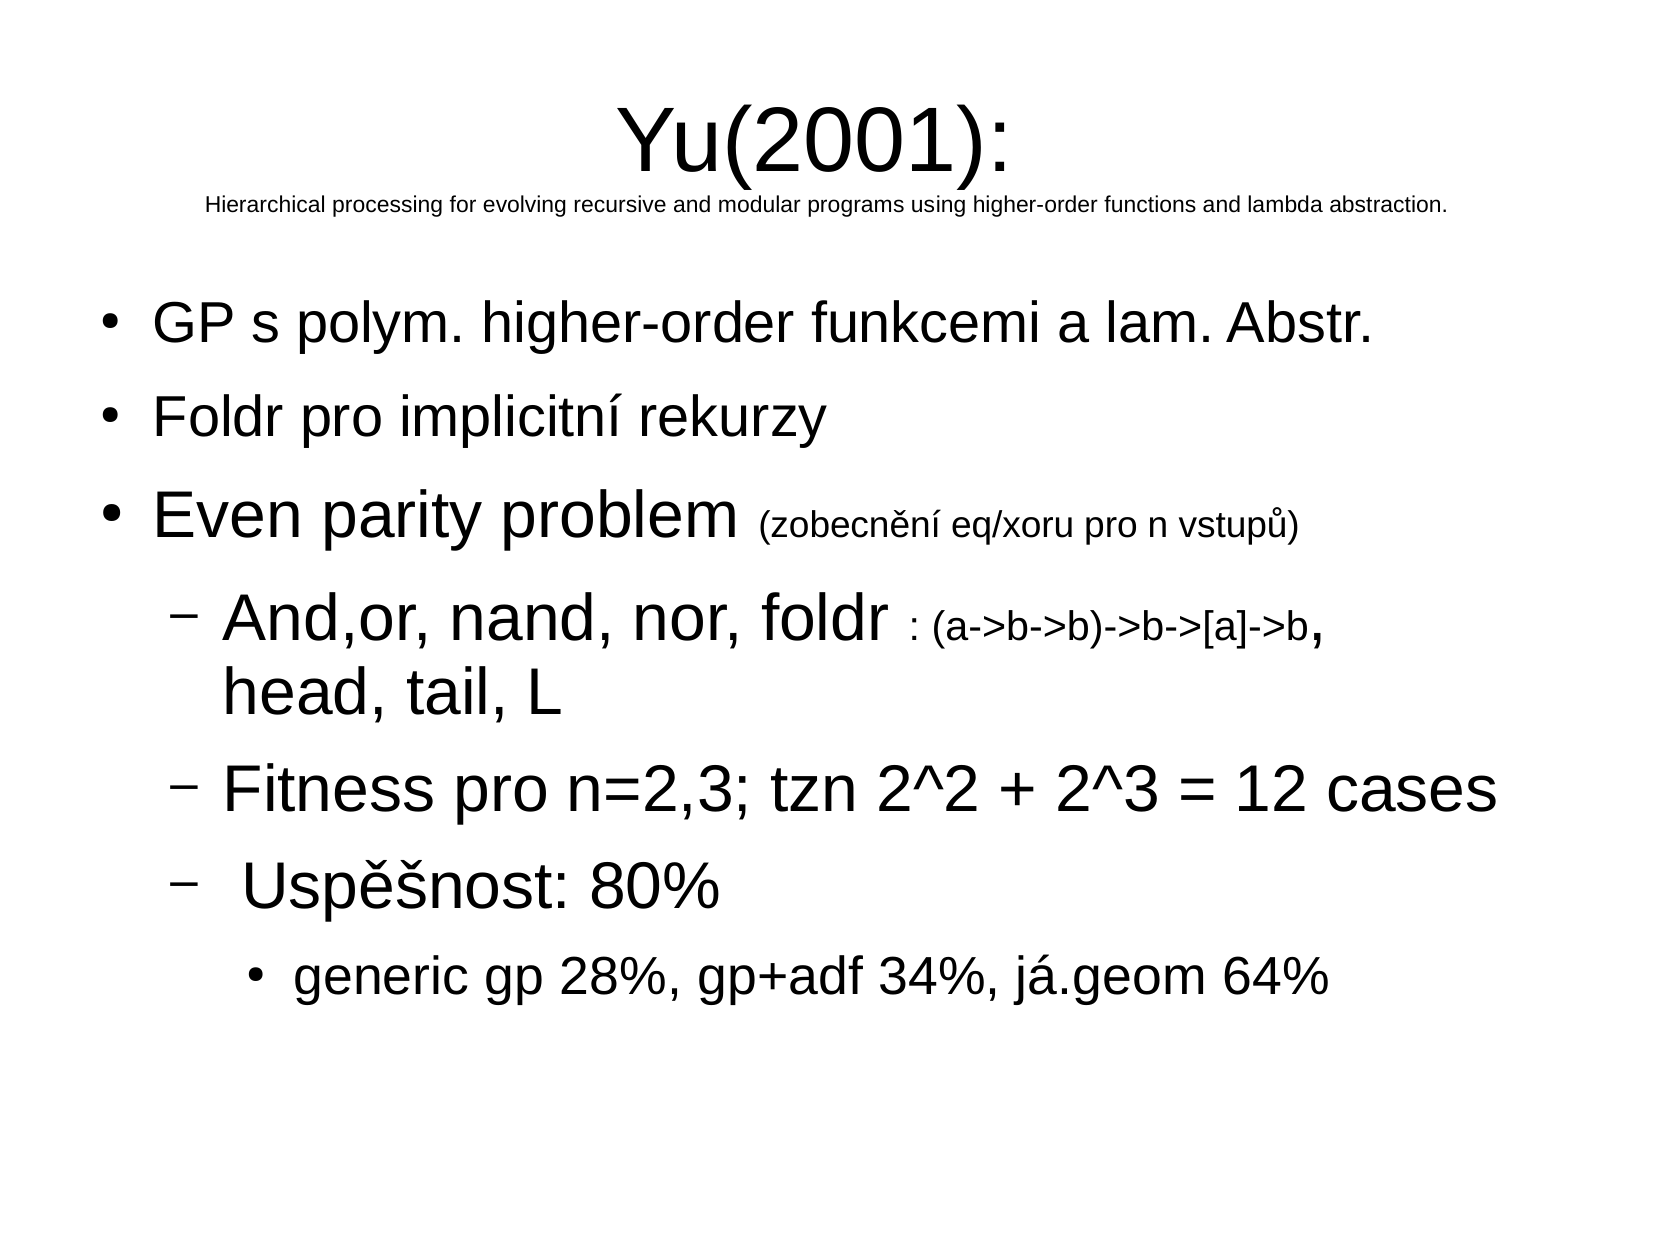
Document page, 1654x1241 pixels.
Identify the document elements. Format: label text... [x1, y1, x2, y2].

title Yu(2001): Hierarchical processing for evolving recursive and modular programs using higher-order functions and lambda abstraction. [82, 49, 1571, 257]
list GP s polym. higher-order funkcemi a lam. Abstr. Foldr pro implicitní rekurzy Even parity problem (zobecnění eq/xoru pro n vstupů) And,or, nand, nor, foldr : (a->b->b)->b->[a]->b, head, tail, L Fitness pro n=2,3; tzn 2^2 + 2^3 = 12 cases Uspěšnost: 80% generic gp 28%, gp+adf 34%, já.geom 64% [82, 290, 1538, 1010]
